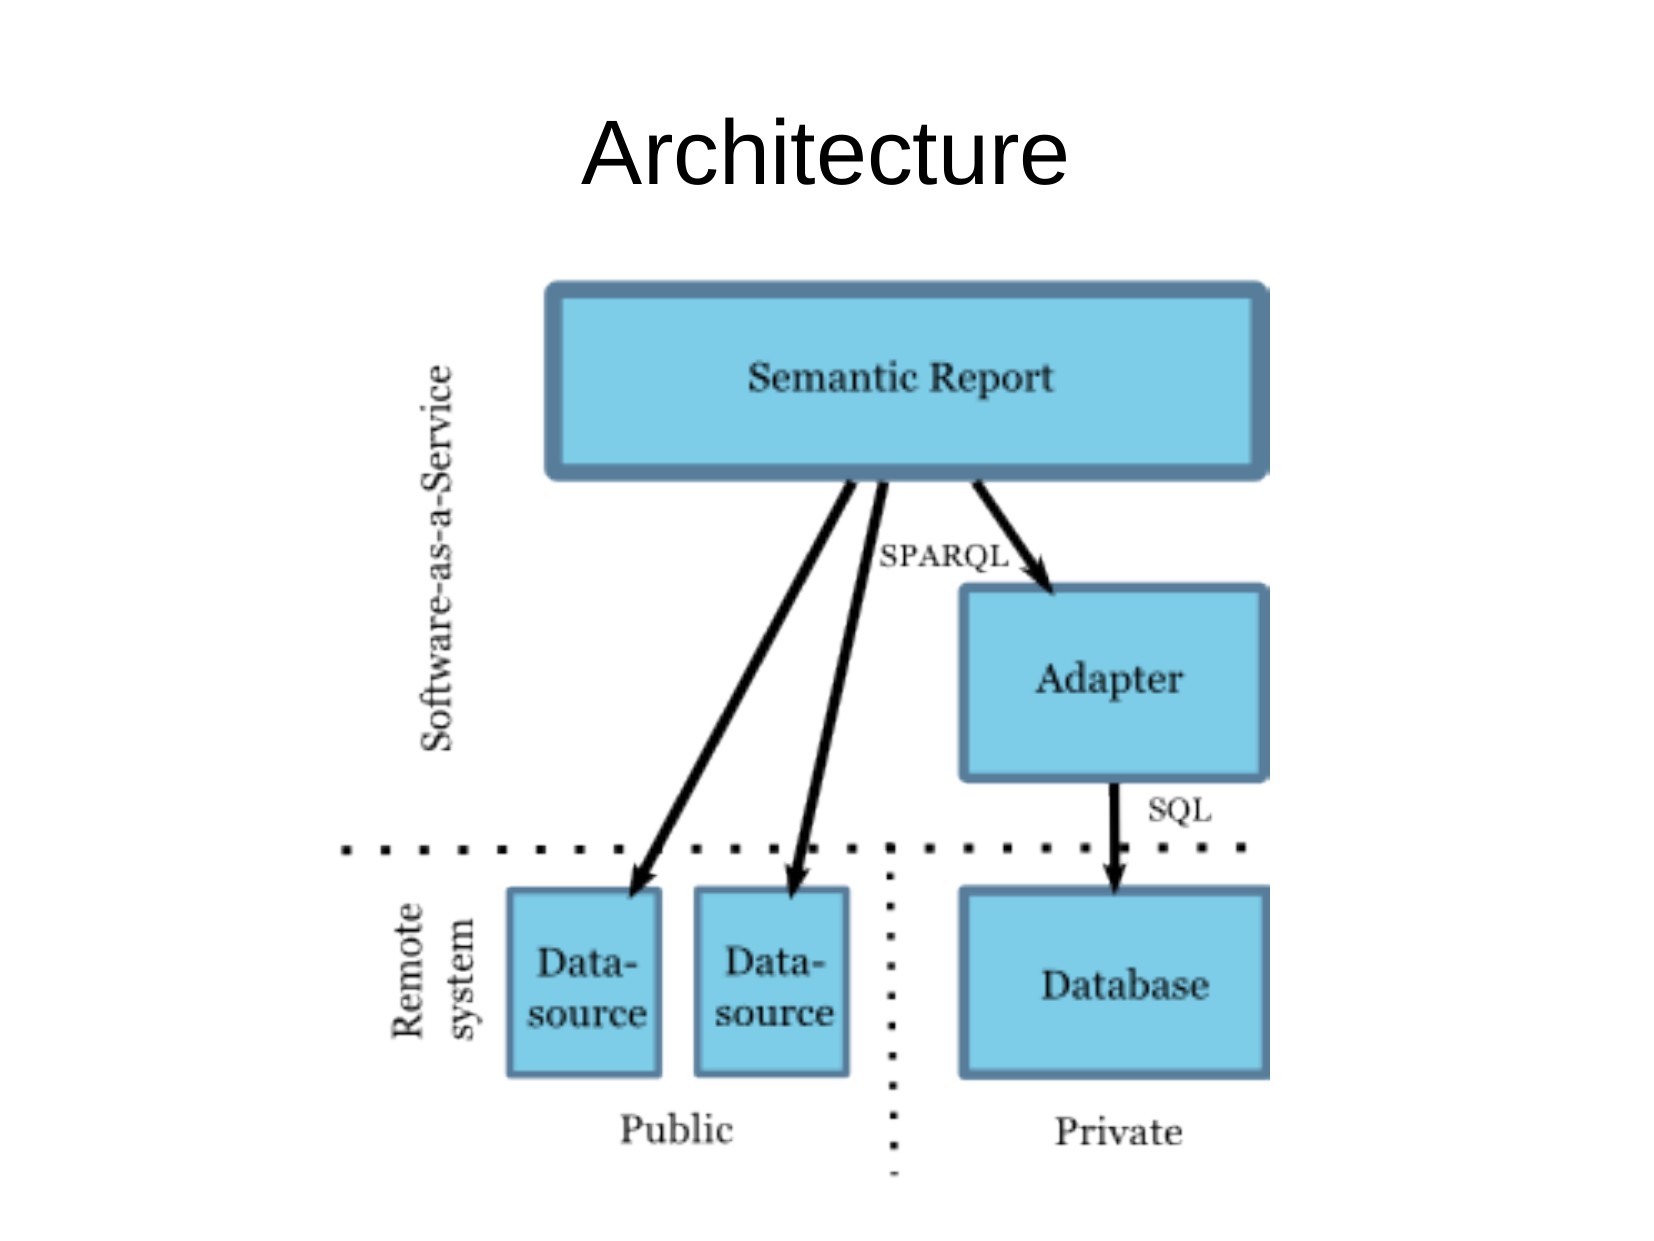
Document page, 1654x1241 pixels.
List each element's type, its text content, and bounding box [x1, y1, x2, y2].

title Architecture [82, 49, 1571, 257]
picture [338, 277, 1270, 1182]
